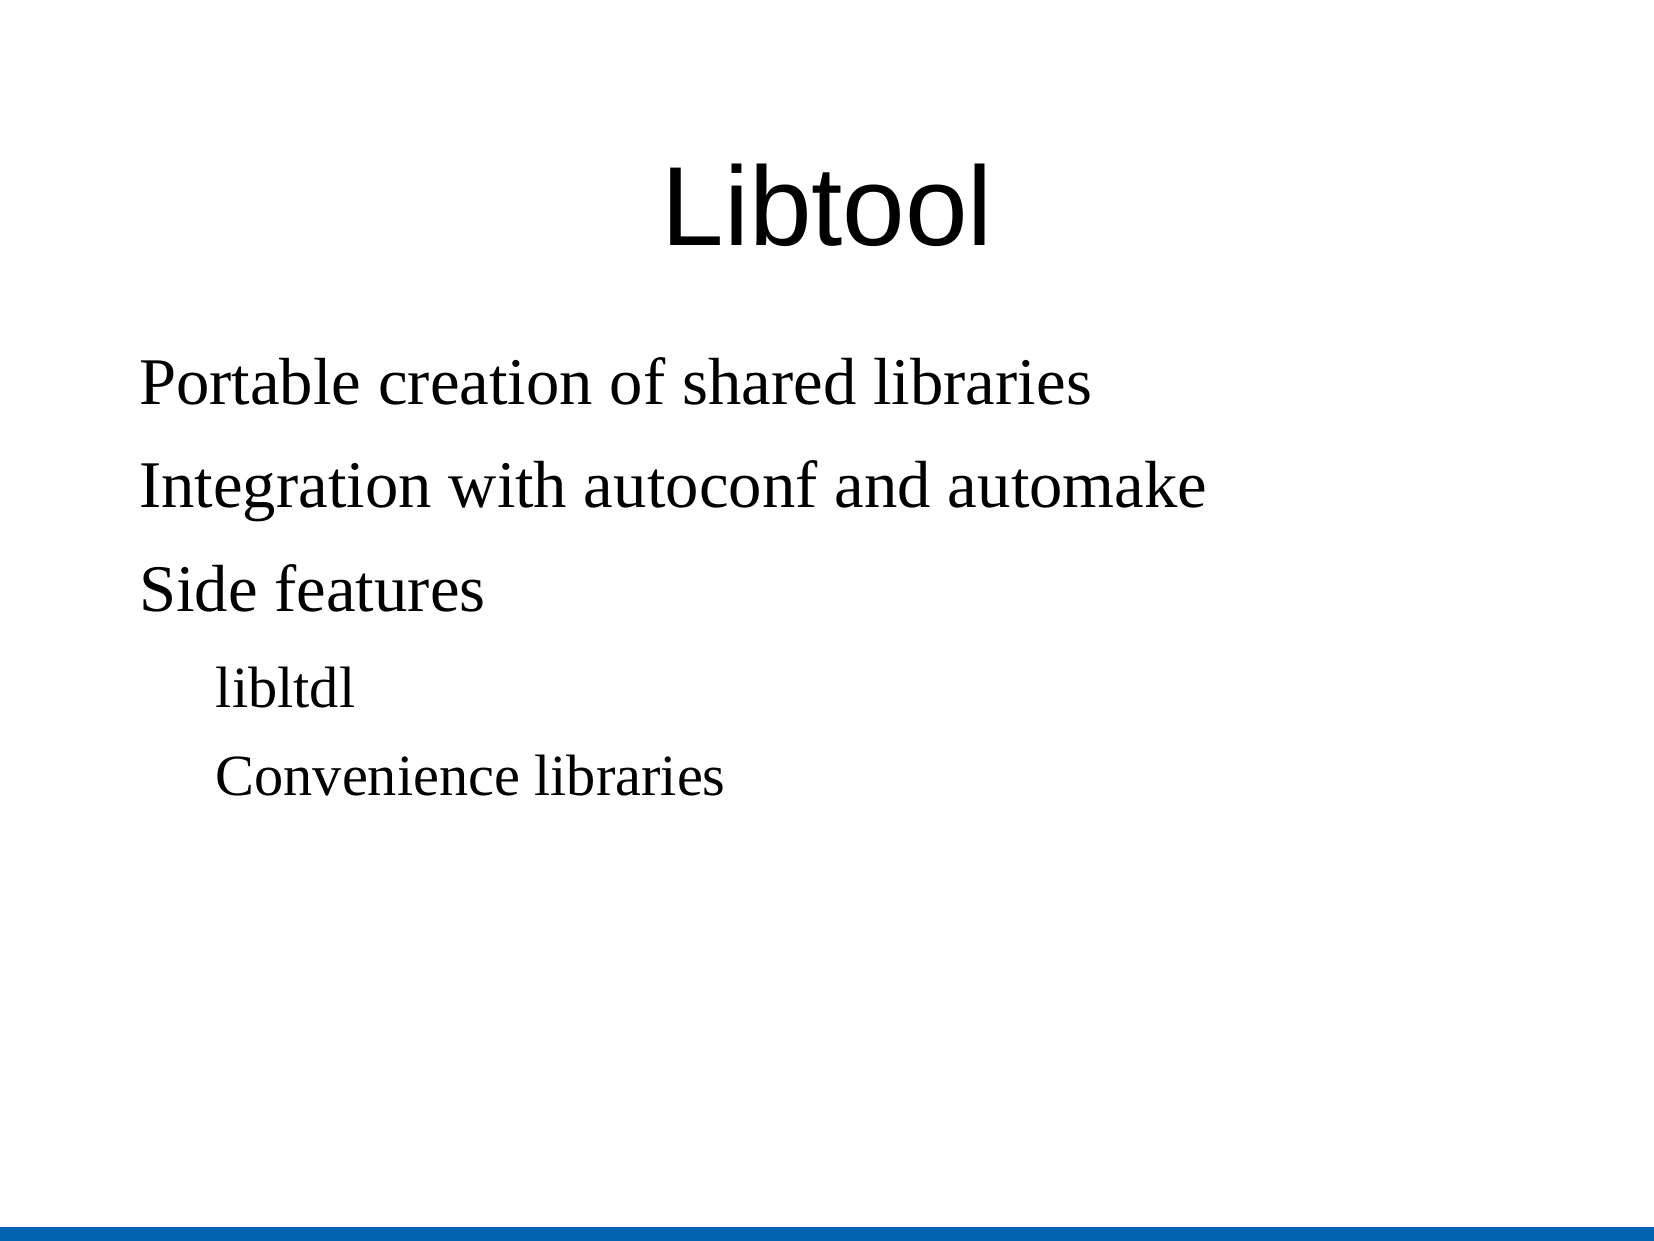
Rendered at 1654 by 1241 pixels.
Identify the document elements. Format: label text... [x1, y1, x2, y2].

list Portable creation of shared libraries Integration with autoconf and automake Side features libltdl Convenience libraries [121, 344, 1533, 1127]
title Libtool [121, 102, 1533, 311]
